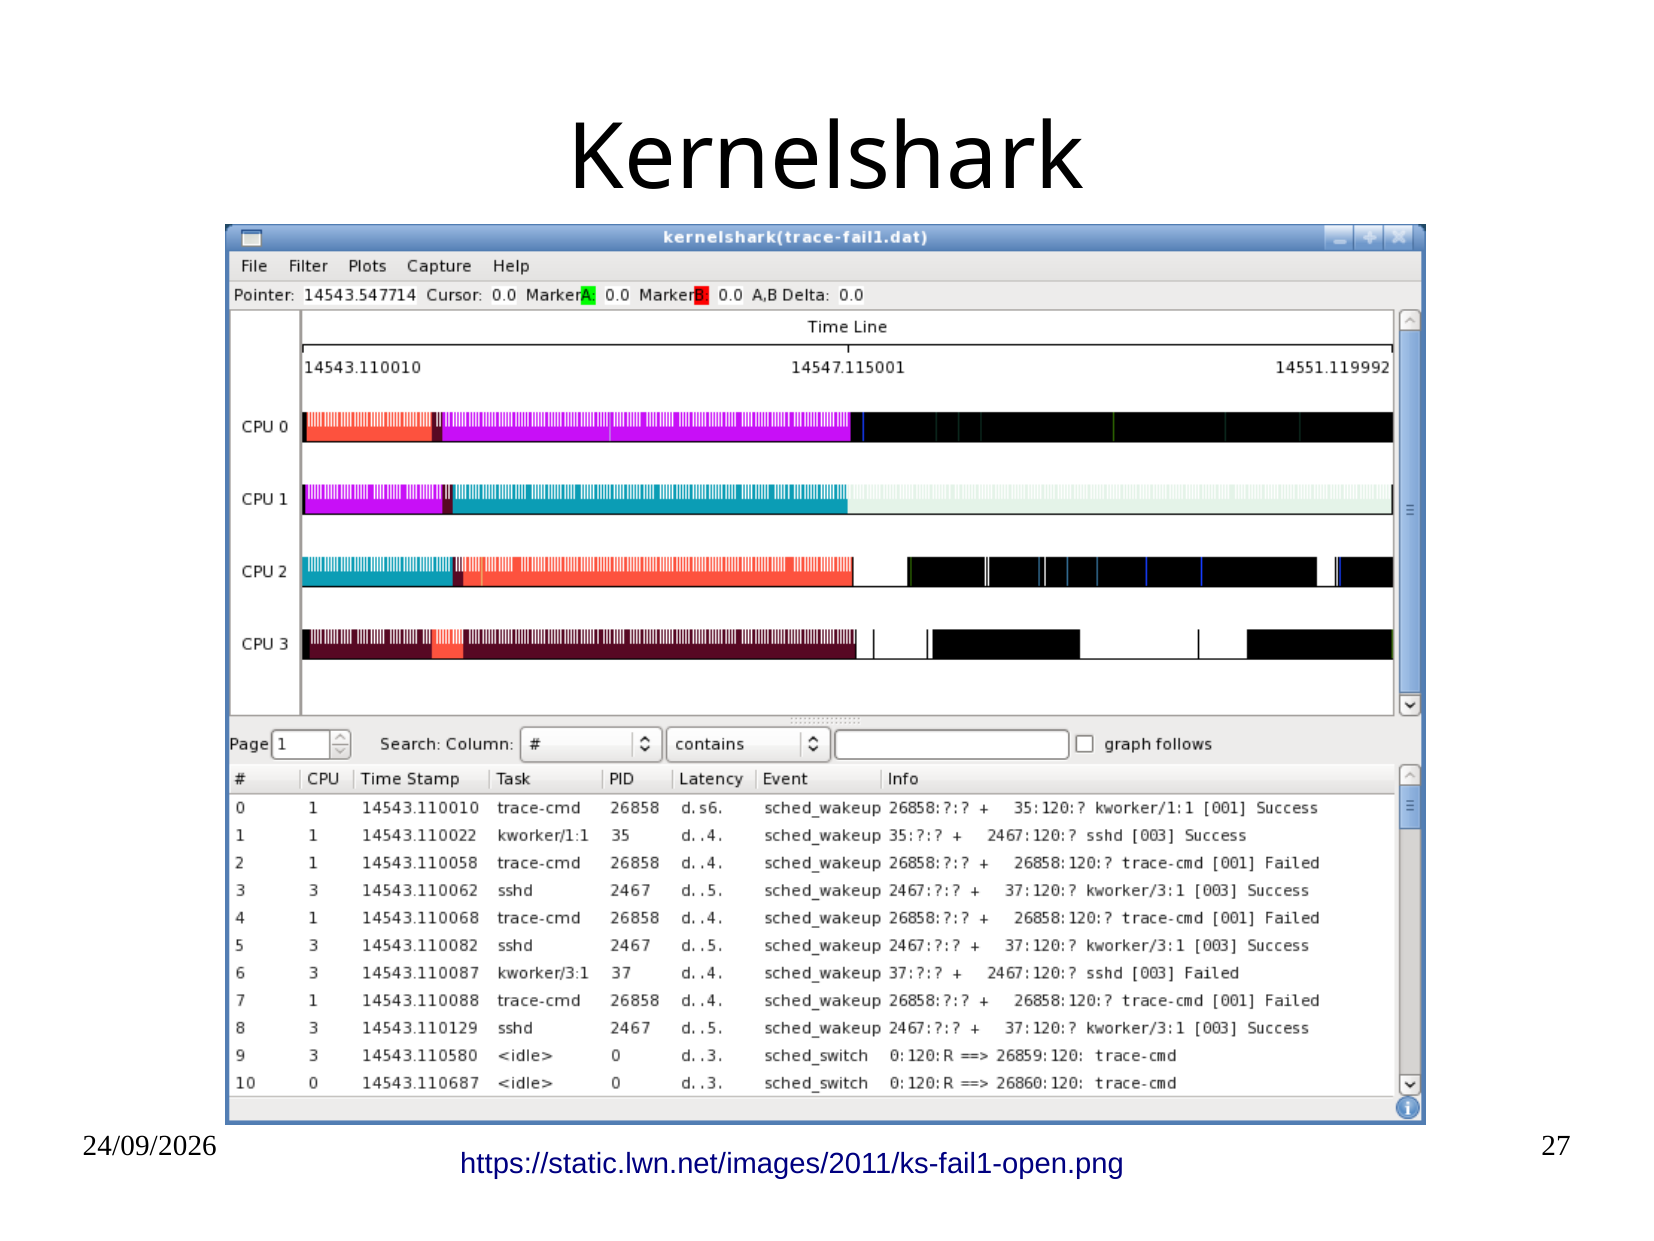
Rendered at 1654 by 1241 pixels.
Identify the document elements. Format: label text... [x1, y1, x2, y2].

text_box https://static.lwn.net/images/2011/ks-fail1-open.png [445, 1140, 1166, 1188]
picture [225, 224, 1426, 1126]
title Kernelshark [82, 49, 1571, 257]
